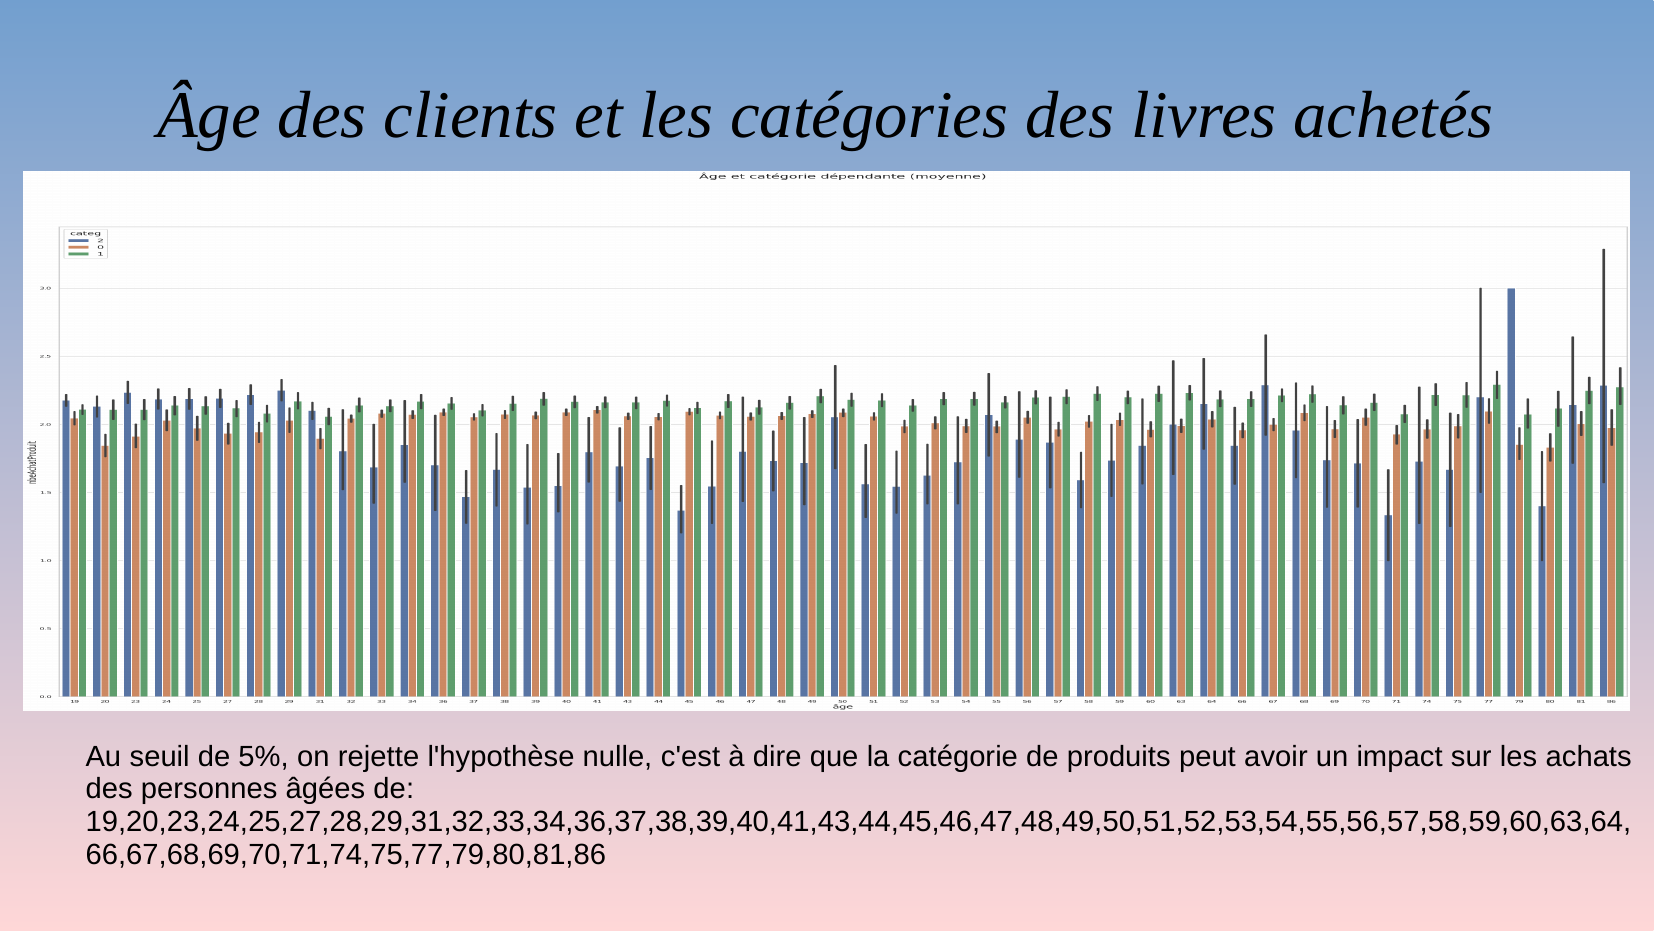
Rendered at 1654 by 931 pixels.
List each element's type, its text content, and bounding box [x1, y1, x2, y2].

title Âge des clients et les catégories des livres achetés [82, 37, 1571, 171]
text_box Au seuil de 5%, on rejette l'hypothèse nulle, c'est à dire que la catégorie de produits peut avoir un impact sur les achats des personnes âgées de: 19,20,23,24,25,27,28,29,31,32,33,34,36,37,38,39,40,41,43,44,45,46,47,48,49,50,51,52,53,54,55,56,57,58,59,60,63,64,66,67,68,69,70,71,74,75,77,79,80,81,86 [0, 732, 1654, 879]
picture [23, 171, 1630, 711]
